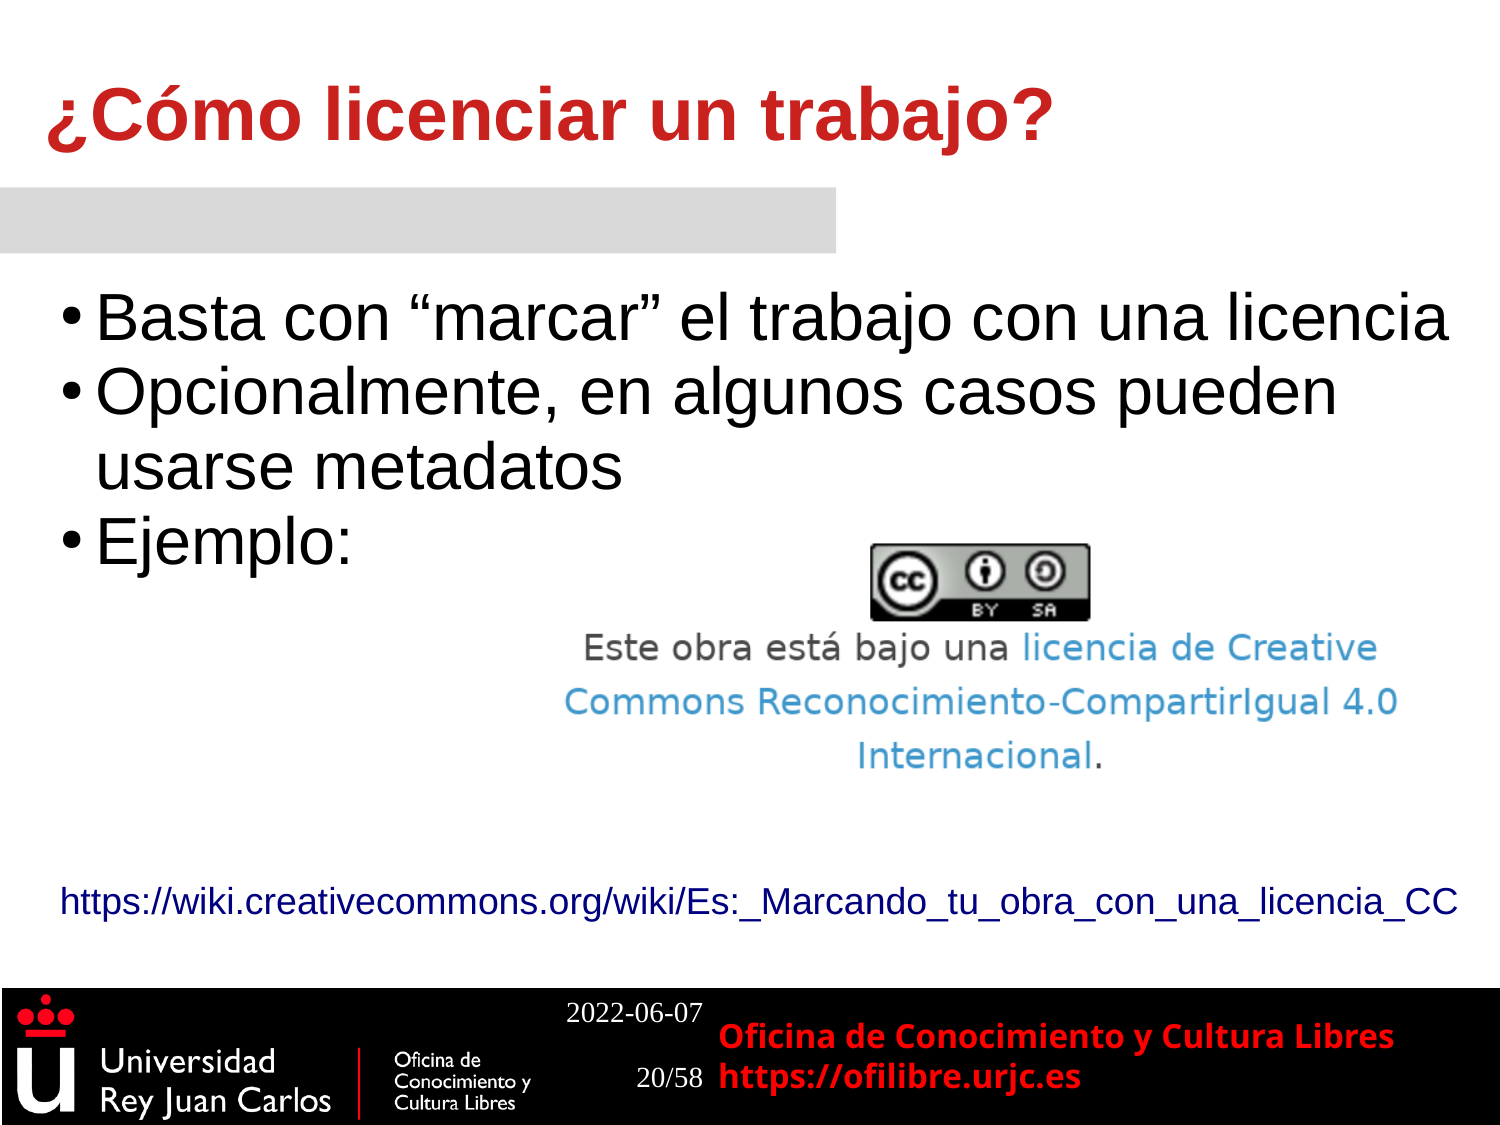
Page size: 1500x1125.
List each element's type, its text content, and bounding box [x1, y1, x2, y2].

picture [560, 531, 1406, 781]
text_box https://wiki.creativecommons.org/wiki/Es:_Marcando_tu_obra_con_una_licencia_CC [45, 873, 1474, 931]
picture [17, 994, 531, 1120]
text_box ¿Cómo licenciar un trabajo? [30, 64, 1306, 248]
title [75, 7, 1425, 196]
text_box Basta con “marcar” el trabajo con una licencia Opcionalmente, en algunos casos pueden usarse metadatos Ejemplo: [45, 272, 1486, 587]
